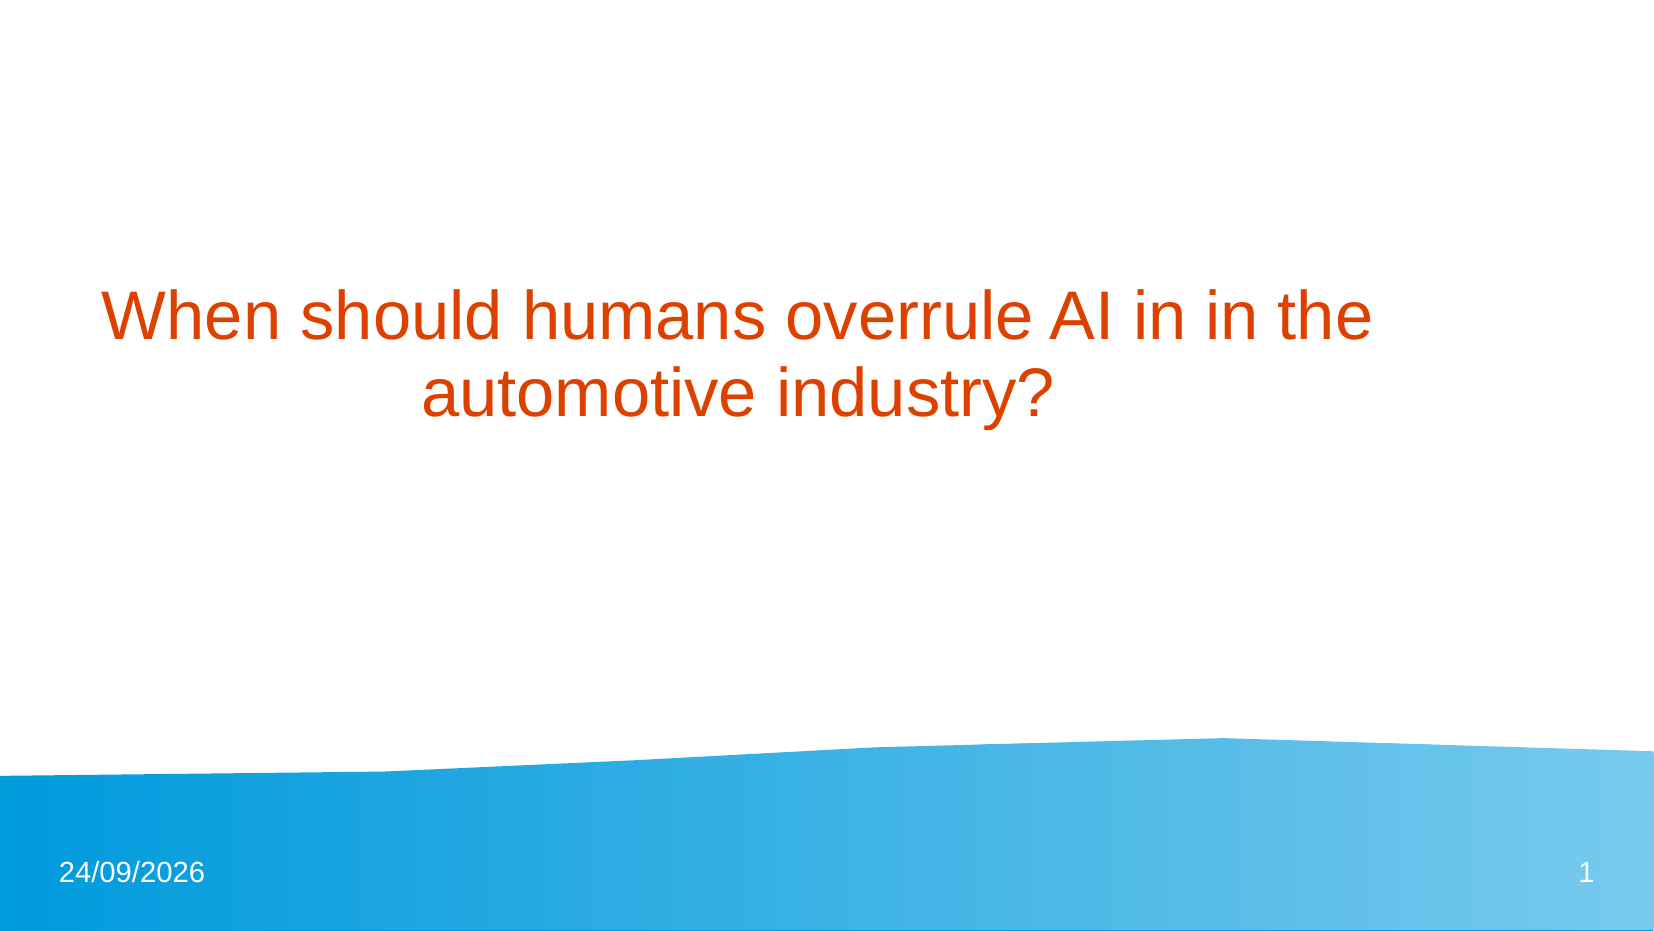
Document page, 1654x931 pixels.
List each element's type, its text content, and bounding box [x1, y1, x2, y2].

title When should humans overrule AI in in the automotive industry? [0, 265, 1477, 443]
